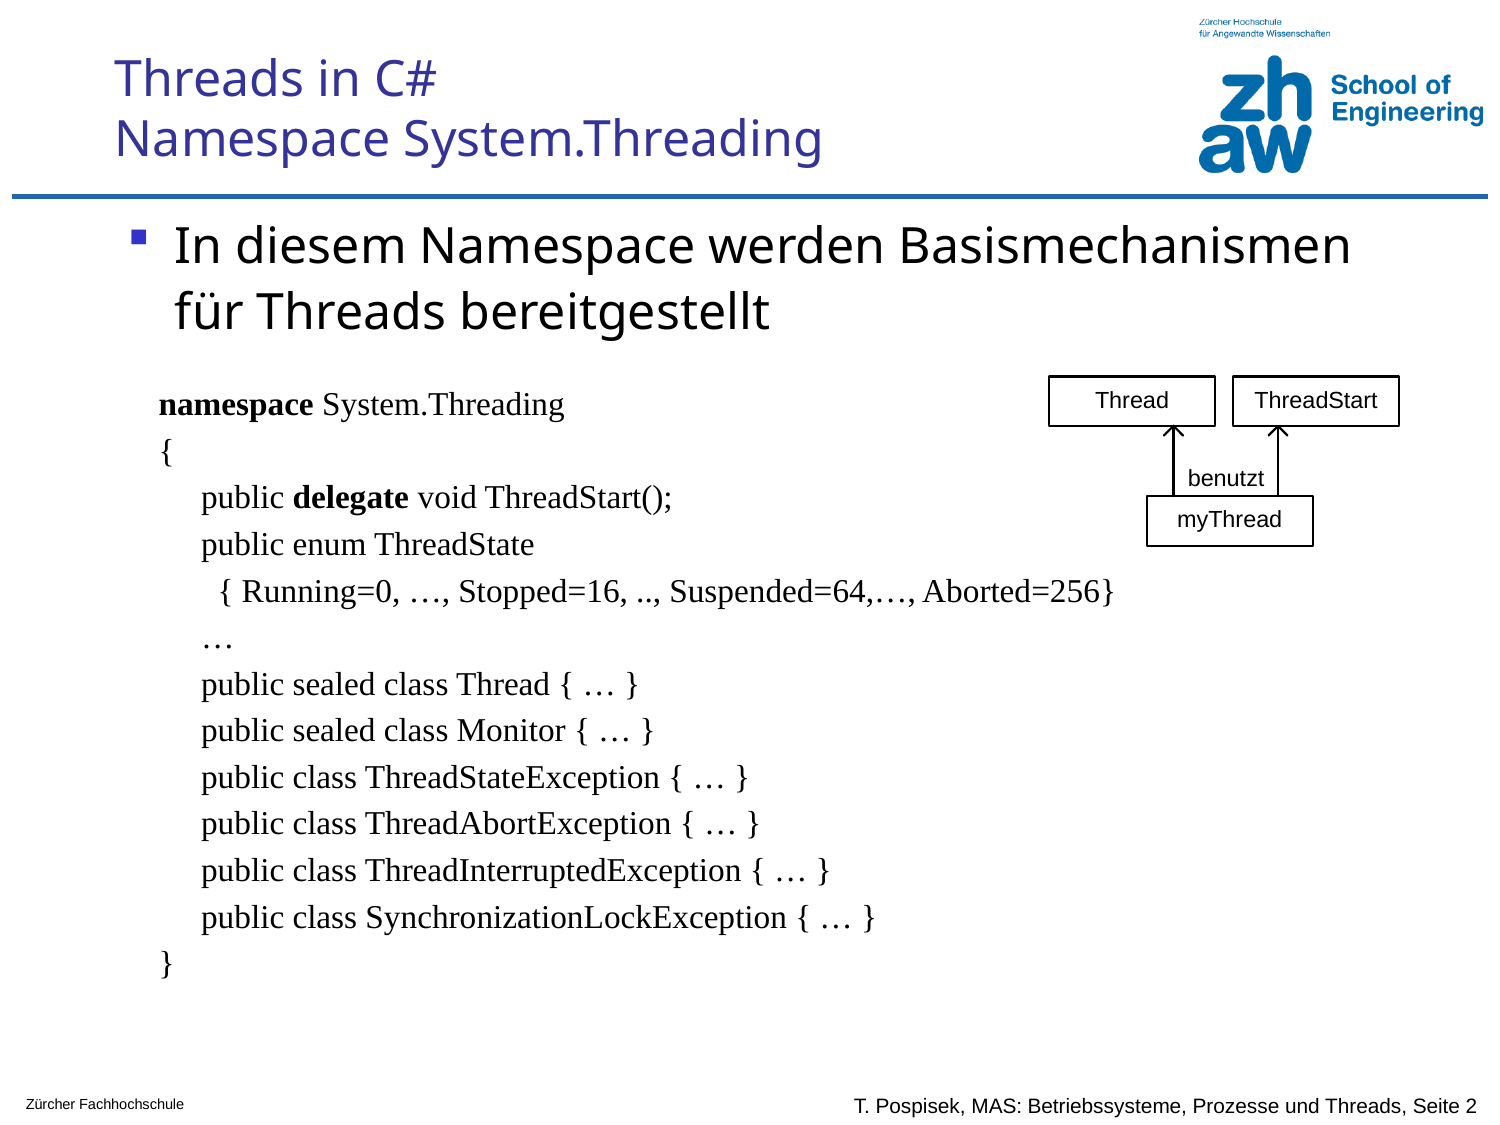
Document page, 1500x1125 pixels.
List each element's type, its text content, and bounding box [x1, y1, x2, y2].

title Threads in C# Namespace System.Threading [99, 50, 1379, 163]
text_box In diesem Namespace werden Basismechanismen für Threads bereitgestellt [112, 199, 1375, 347]
picture [1199, 19, 1483, 173]
picture [1015, 343, 1433, 579]
text_box namespace System.Threading { public delegate void ThreadStart(); public enum ThreadState { Running=0, …, Stopped=16, .., Suspended=64,…, Aborted=256} … public sealed class Thread { … } public sealed class Monitor { … } public class ThreadStateException { … } public class ThreadAbortException { … } public class ThreadInterruptedException { … } public class SynchronizationLockException { … } } [112, 374, 1375, 1029]
